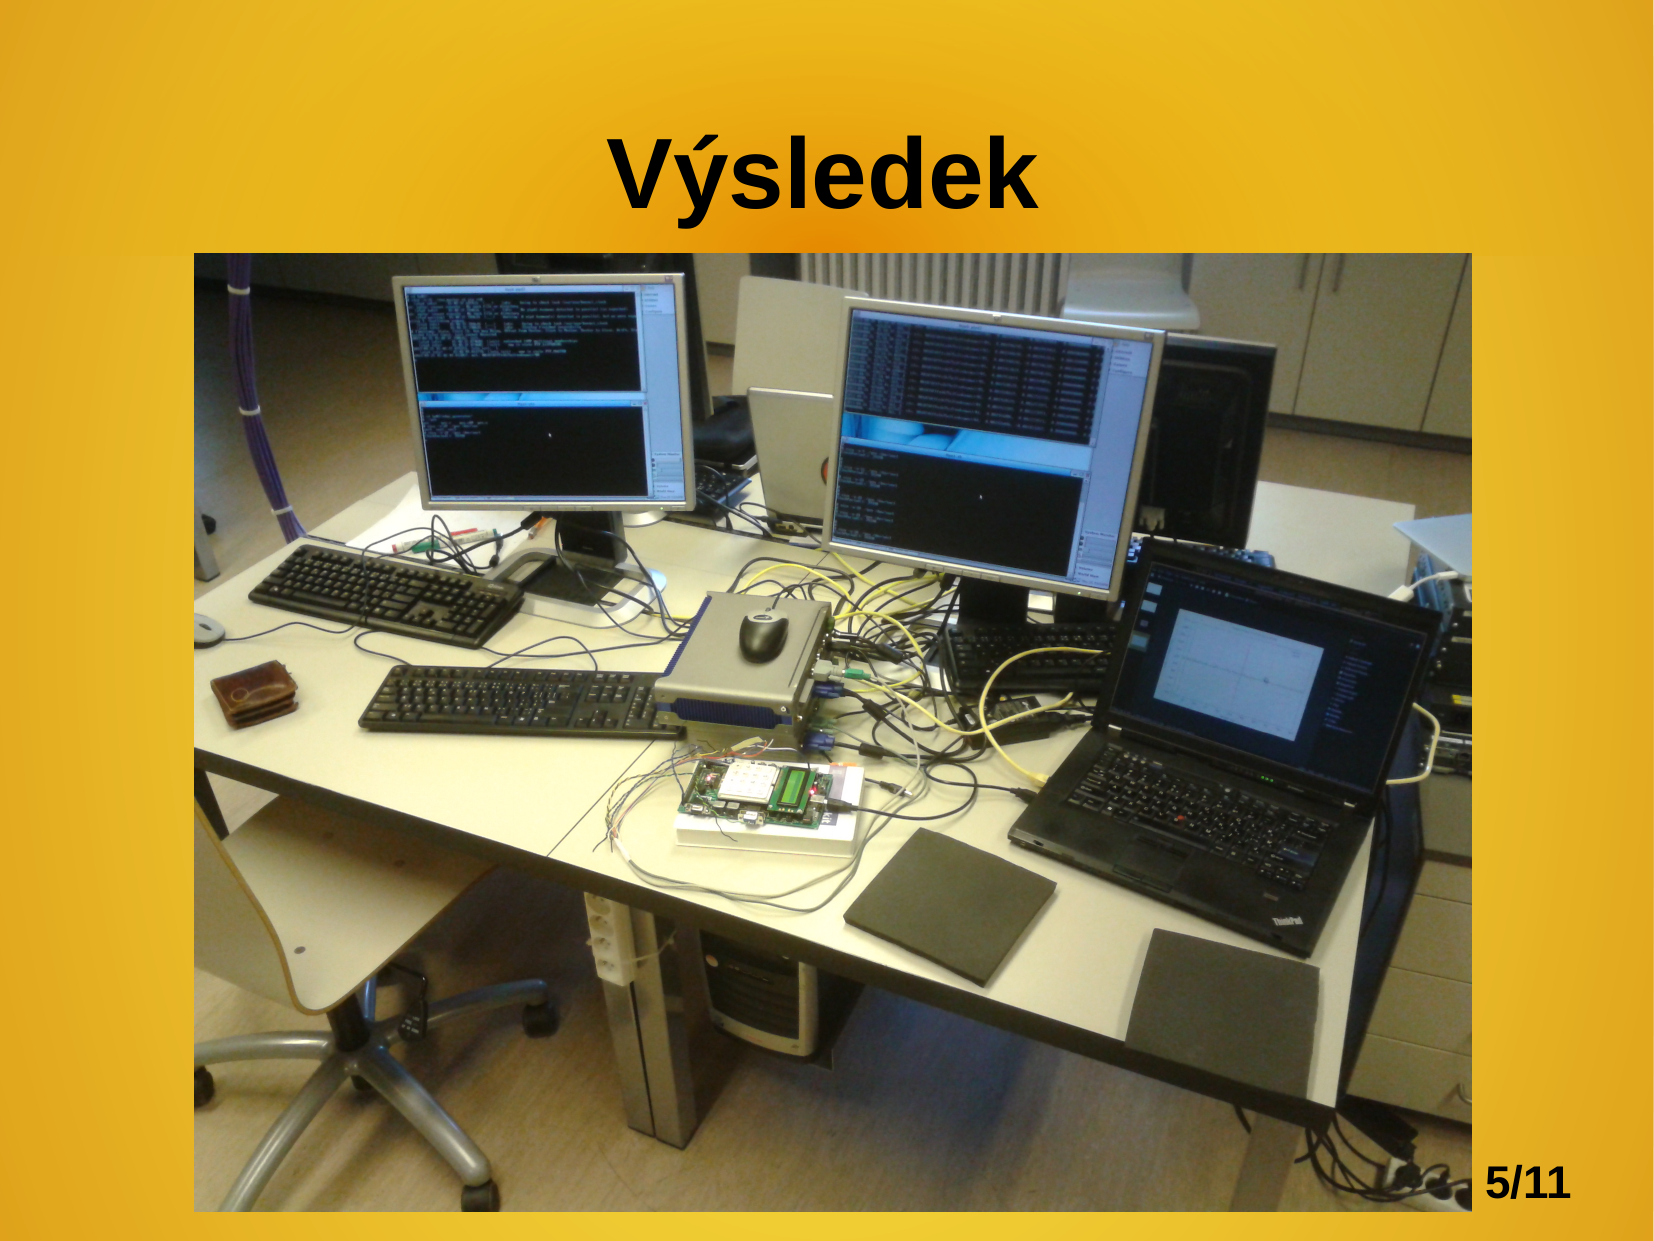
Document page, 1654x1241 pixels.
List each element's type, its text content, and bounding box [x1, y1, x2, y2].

title Výsledek [78, 70, 1567, 278]
text_box <číslo>/11 [1490, 1149, 1654, 1220]
picture [194, 253, 1472, 1212]
